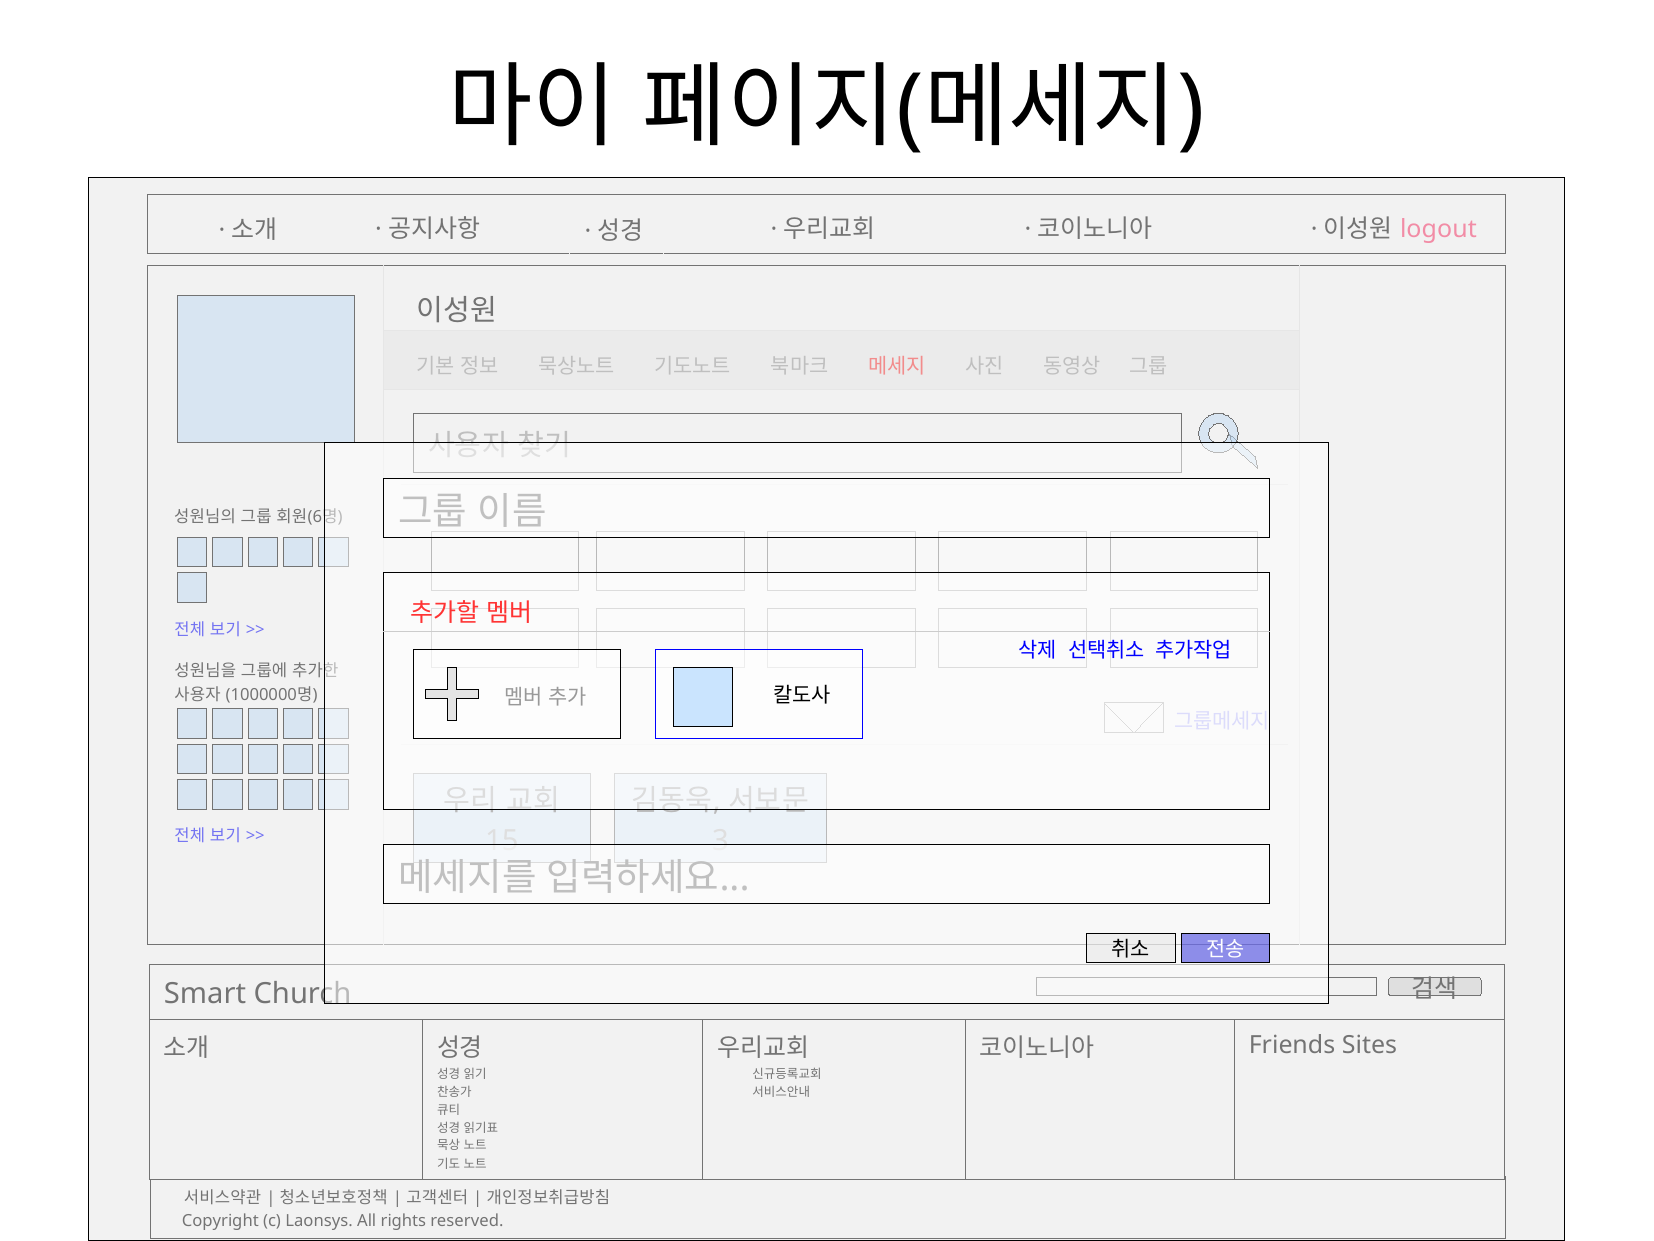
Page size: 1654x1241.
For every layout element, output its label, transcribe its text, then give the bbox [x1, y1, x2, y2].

text_box 메세지를 입력하세요... [383, 844, 1270, 904]
text_box 전송 [1181, 933, 1270, 963]
text_box 그룹 이름 [383, 478, 1270, 538]
text_box [88, 177, 1565, 1241]
title 마이 페이지(메세지) [82, 42, 1571, 155]
text_box 멤버 추가 [490, 673, 610, 714]
text_box 취소 [1086, 933, 1176, 963]
text_box 추가할 멤버 [395, 584, 558, 630]
text_box 삭제 선택취소 추가작업 [1003, 625, 1267, 667]
text_box 칼도사 [655, 649, 863, 739]
